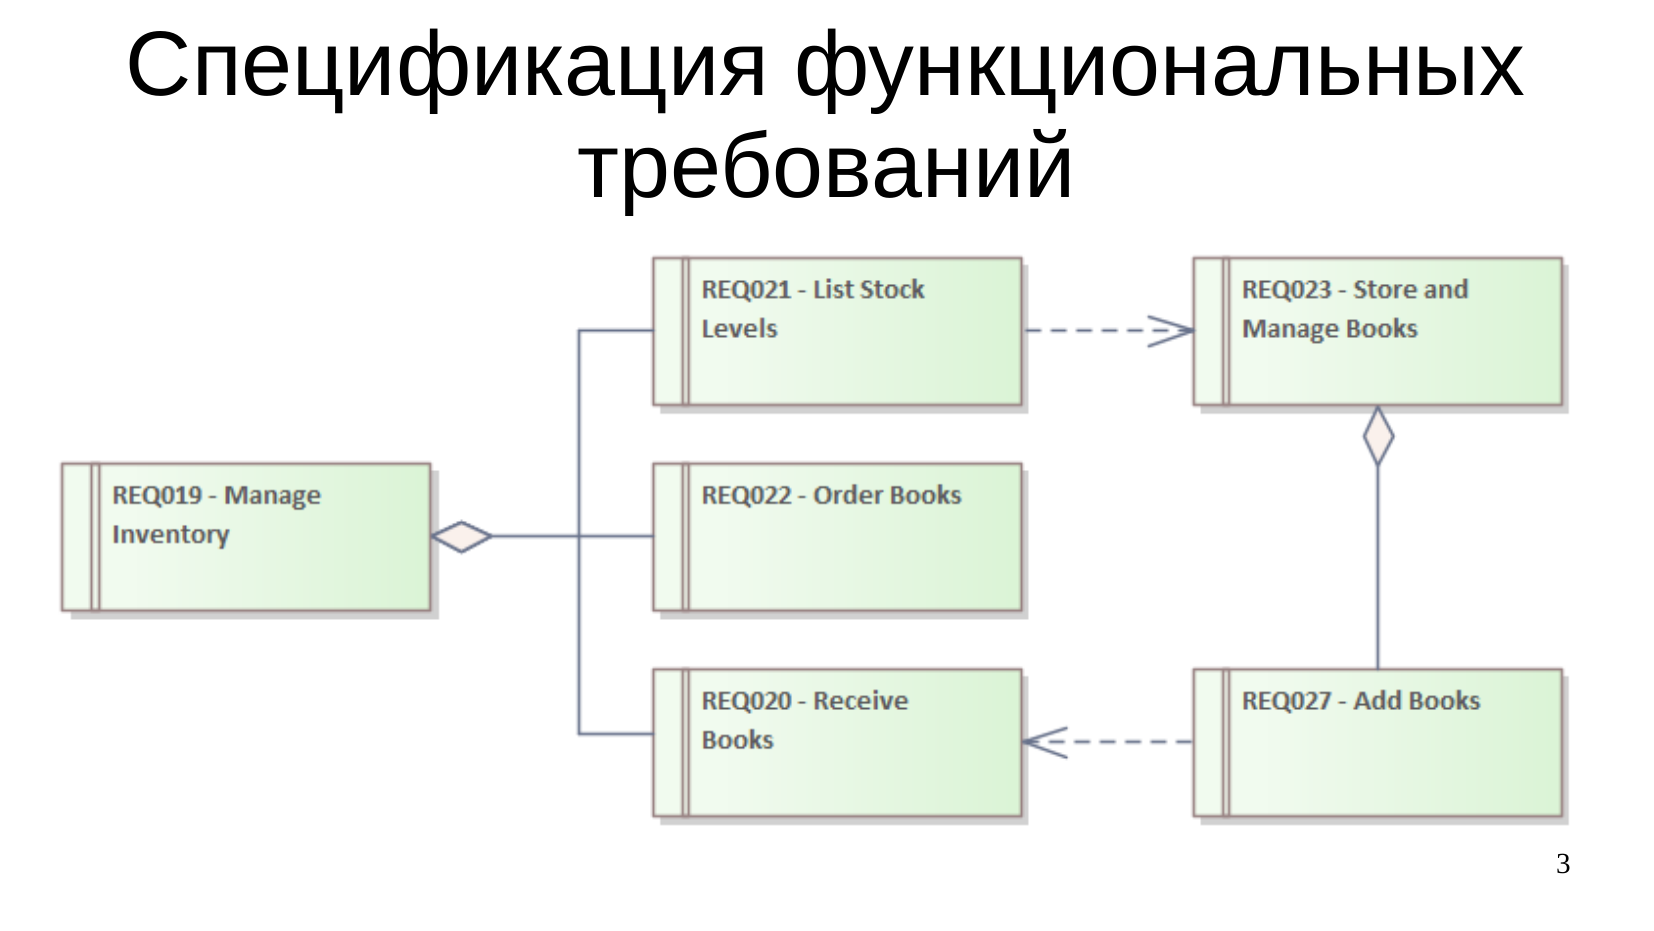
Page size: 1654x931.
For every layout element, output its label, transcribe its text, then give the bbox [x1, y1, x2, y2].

picture [44, 236, 1581, 851]
title Спецификация функциональных требований [82, 12, 1571, 218]
